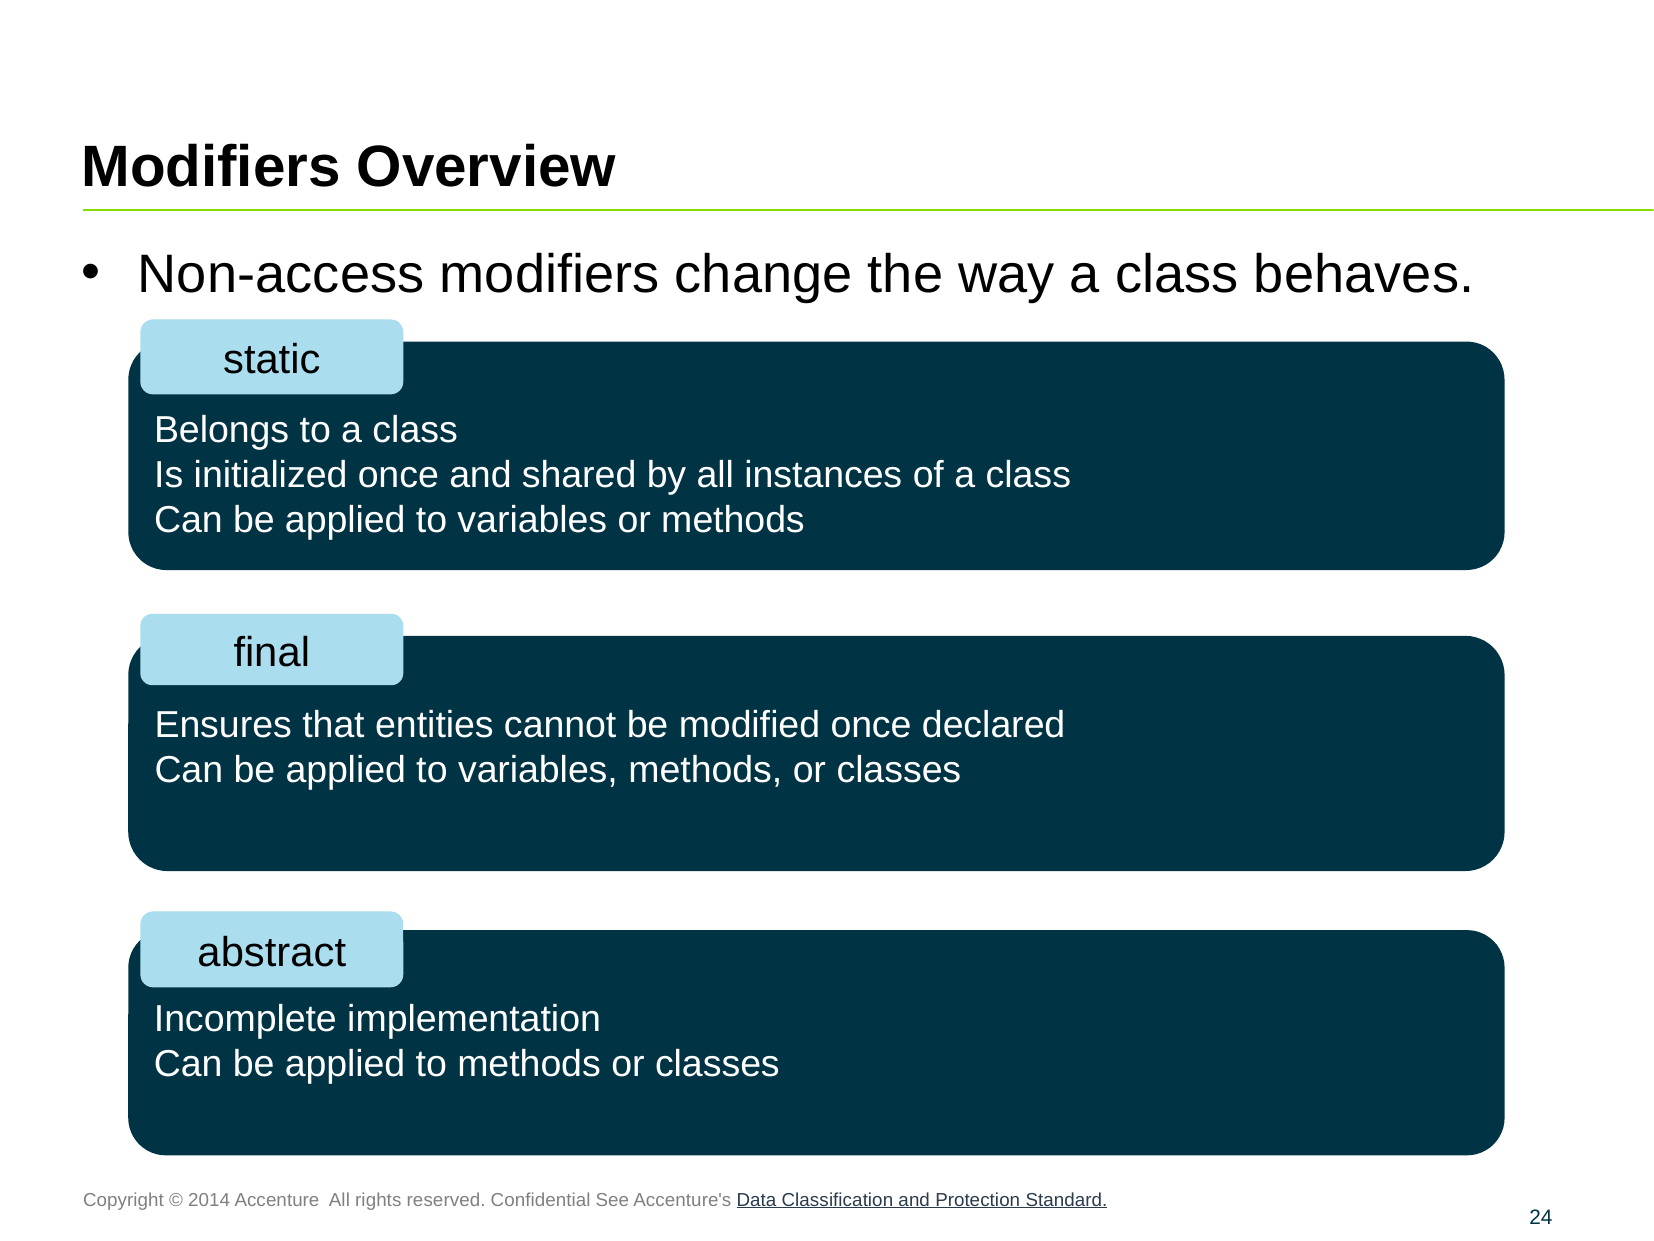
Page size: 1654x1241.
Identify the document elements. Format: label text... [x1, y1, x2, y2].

title Modifiers Overview [81, 56, 1654, 199]
text_box static [140, 319, 404, 395]
text_box abstract [140, 911, 404, 988]
text_box Incomplete implementation Can be applied to methods or classes [128, 930, 1505, 1156]
text_box Belongs to a class Is initialized once and shared by all instances of a class Can be applied to variables or methods [128, 341, 1505, 571]
text_box final [140, 613, 404, 686]
text_box 24 [1529, 1182, 1645, 1229]
list Non-access modifiers change the way a class behaves. [81, 230, 1571, 1140]
text_box Ensures that entities cannot be modified once declared Can be applied to variables, methods, or classes [128, 635, 1505, 872]
